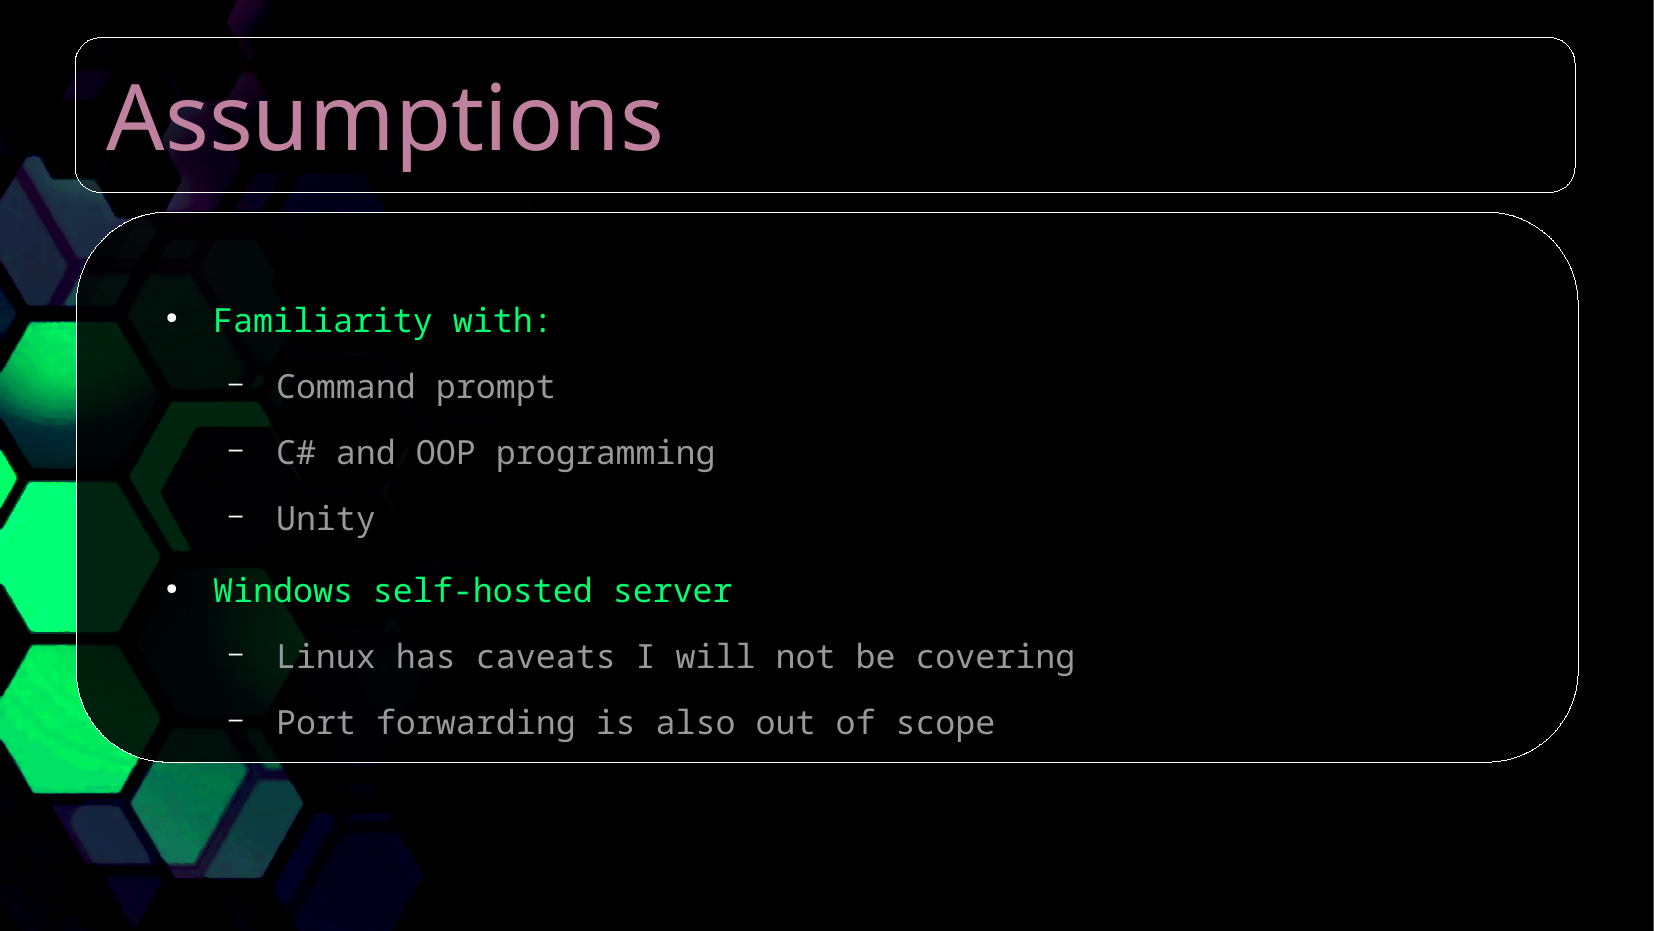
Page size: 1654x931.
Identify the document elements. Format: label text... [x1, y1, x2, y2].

list Familiarity with: Command prompt C# and OOP programming Unity Windows self-hosted server Linux has caveats I will not be covering Port forwarding is also out of scope [150, 225, 1501, 751]
picture [0, 0, 1654, 931]
title Assumptions [82, 37, 1571, 193]
